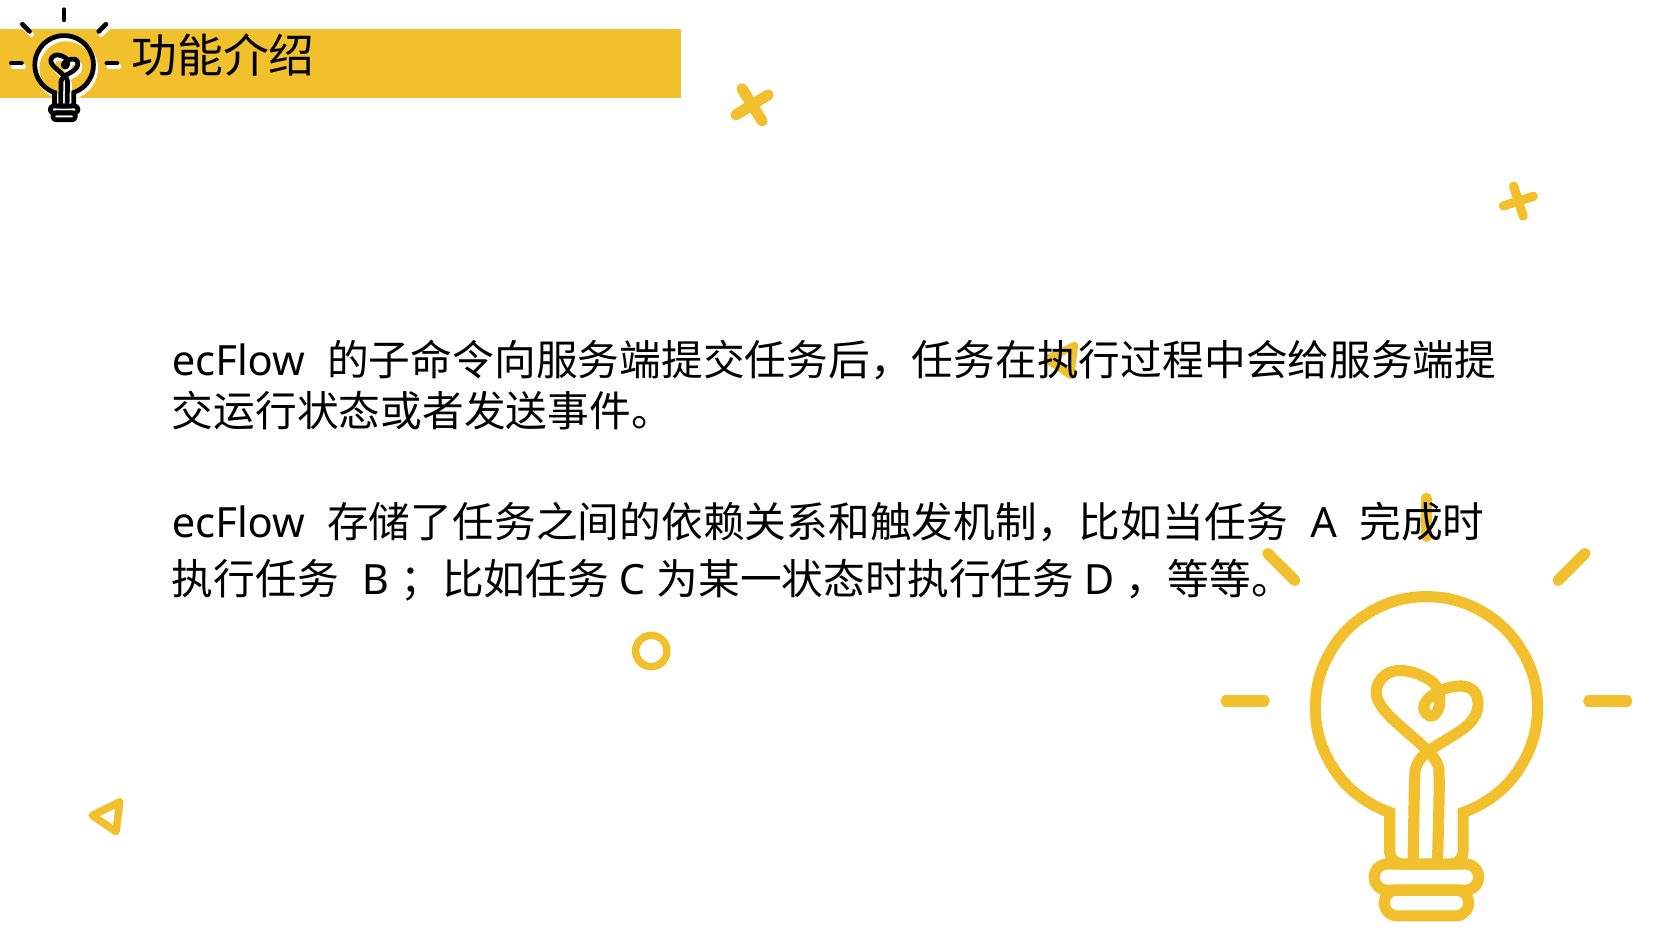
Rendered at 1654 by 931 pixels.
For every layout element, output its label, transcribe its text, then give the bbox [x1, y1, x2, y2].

text_box ecFlow 的子命令向服务端提交任务后，任务在执行过程中会给服务端提交运行状态或者发送事件。 ecFlow 存储了任务之间的依赖关系和触发机制，比如当任务 A 完成时执行任务 B；比如任务C为某一状态时执行任务D，等等。 [171, 150, 1501, 788]
title 功能介绍 [131, 16, 578, 97]
